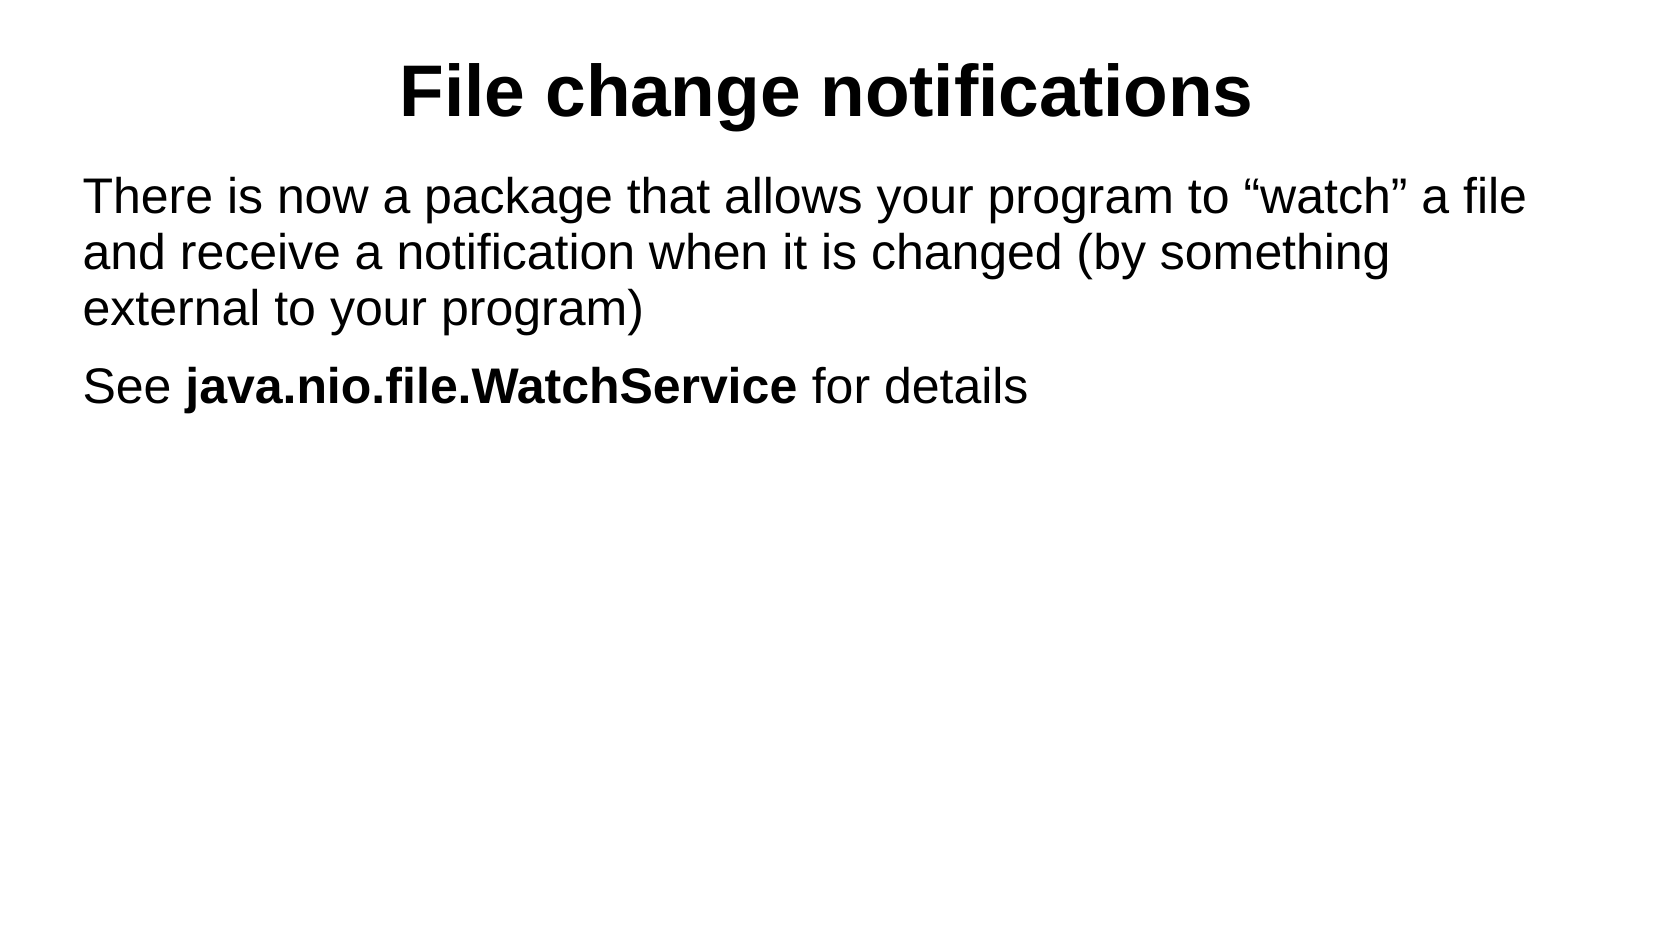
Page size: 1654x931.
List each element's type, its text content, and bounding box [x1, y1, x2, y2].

title File change notifications [82, 37, 1571, 147]
list There is now a package that allows your program to “watch” a file and receive a notification when it is changed (by something external to your program) See java.nio.file.WatchService for details [82, 168, 1538, 889]
